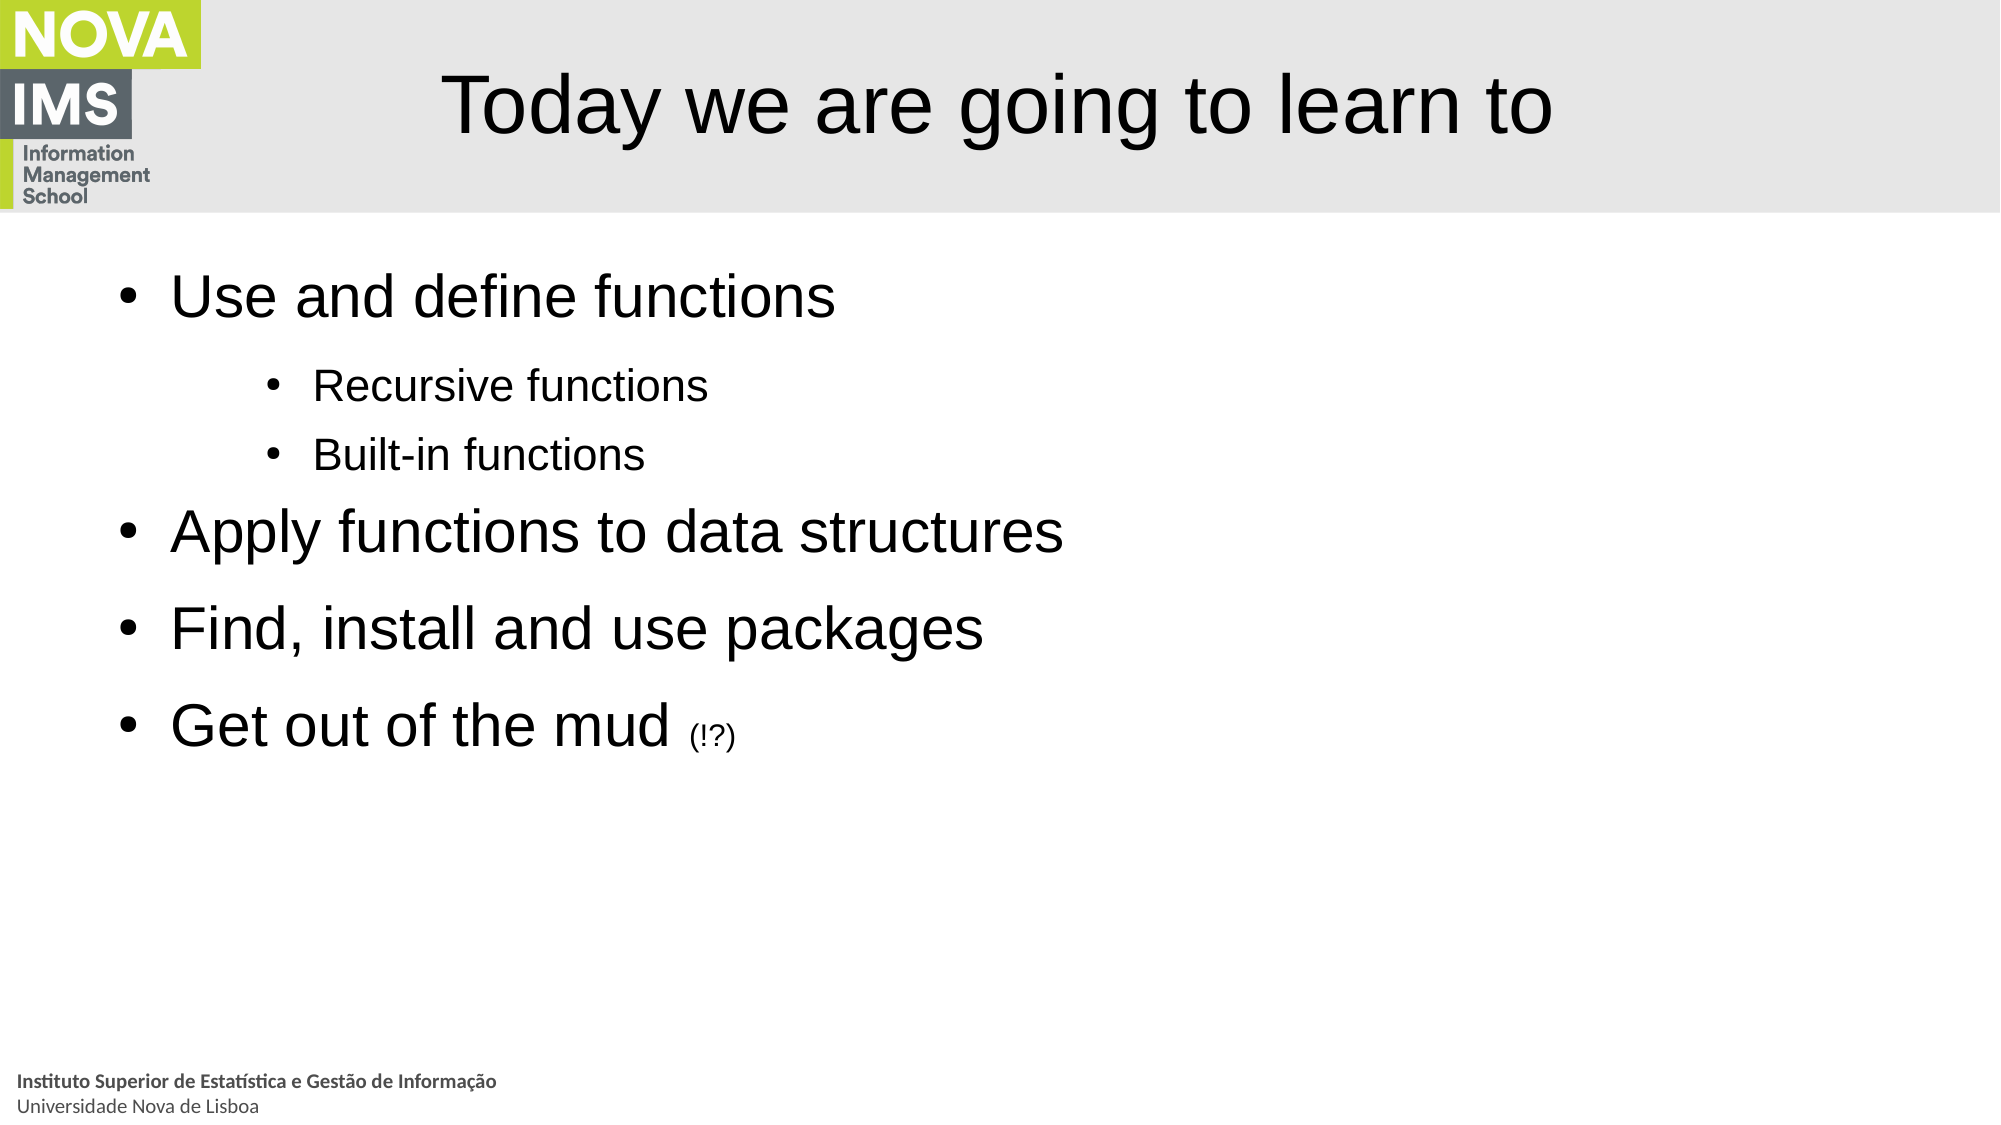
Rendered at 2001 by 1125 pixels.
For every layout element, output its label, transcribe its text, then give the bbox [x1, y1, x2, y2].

picture [0, 0, 201, 209]
title Today we are going to learn to [94, 19, 1902, 189]
list Use and define functions Recursive functions Built-in functions Apply functions to data structures Find, install and use packages Get out of the mud (!?) [99, 263, 1900, 916]
